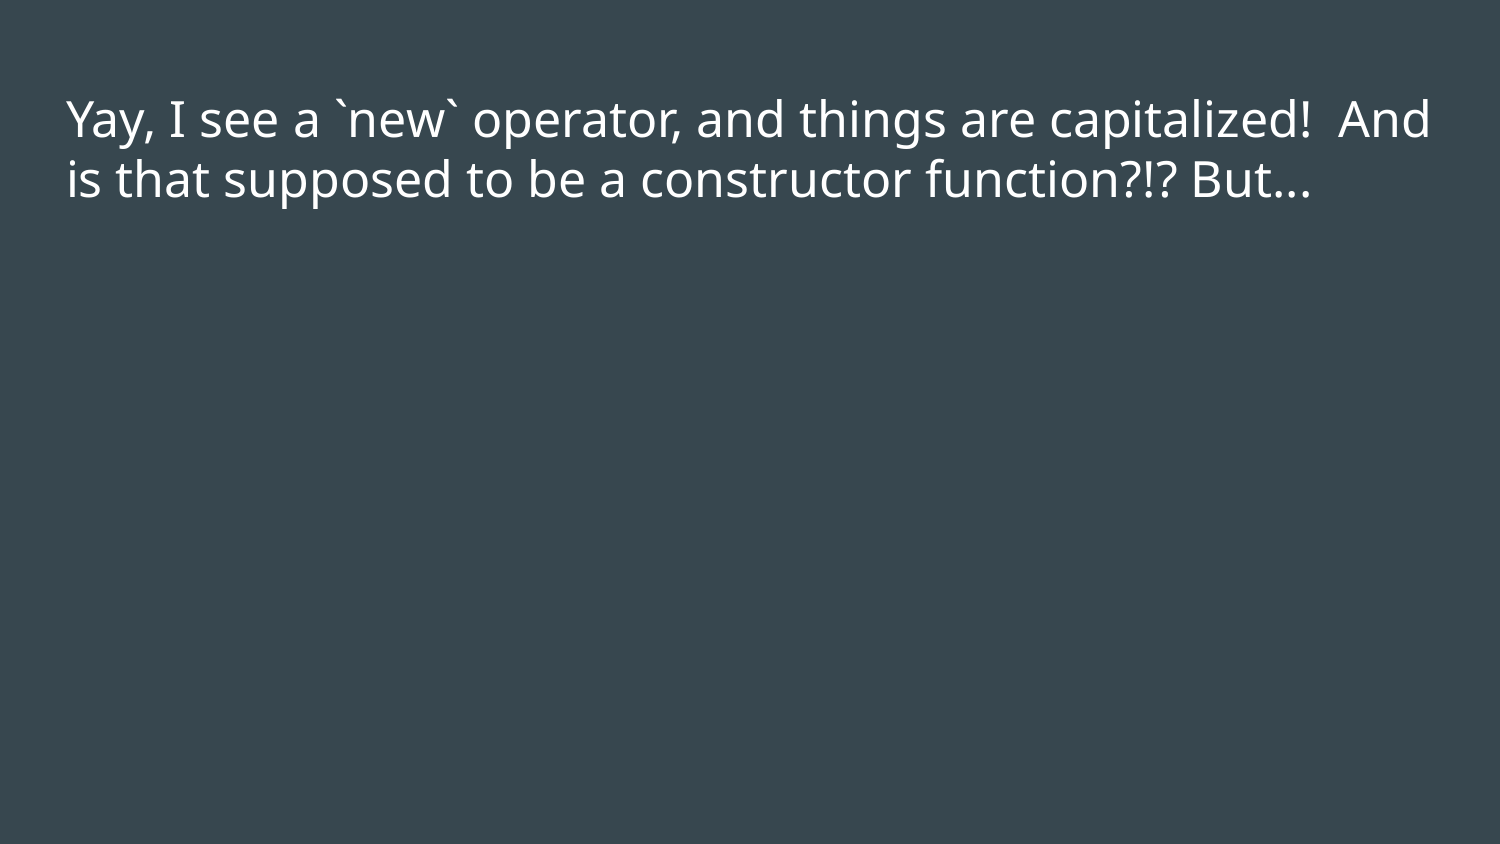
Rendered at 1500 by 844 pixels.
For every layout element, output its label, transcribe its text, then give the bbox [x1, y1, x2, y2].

title Yay, I see a `new` operator, and things are capitalized! And is that supposed to be a constructor function?!? But... [51, 72, 1449, 167]
